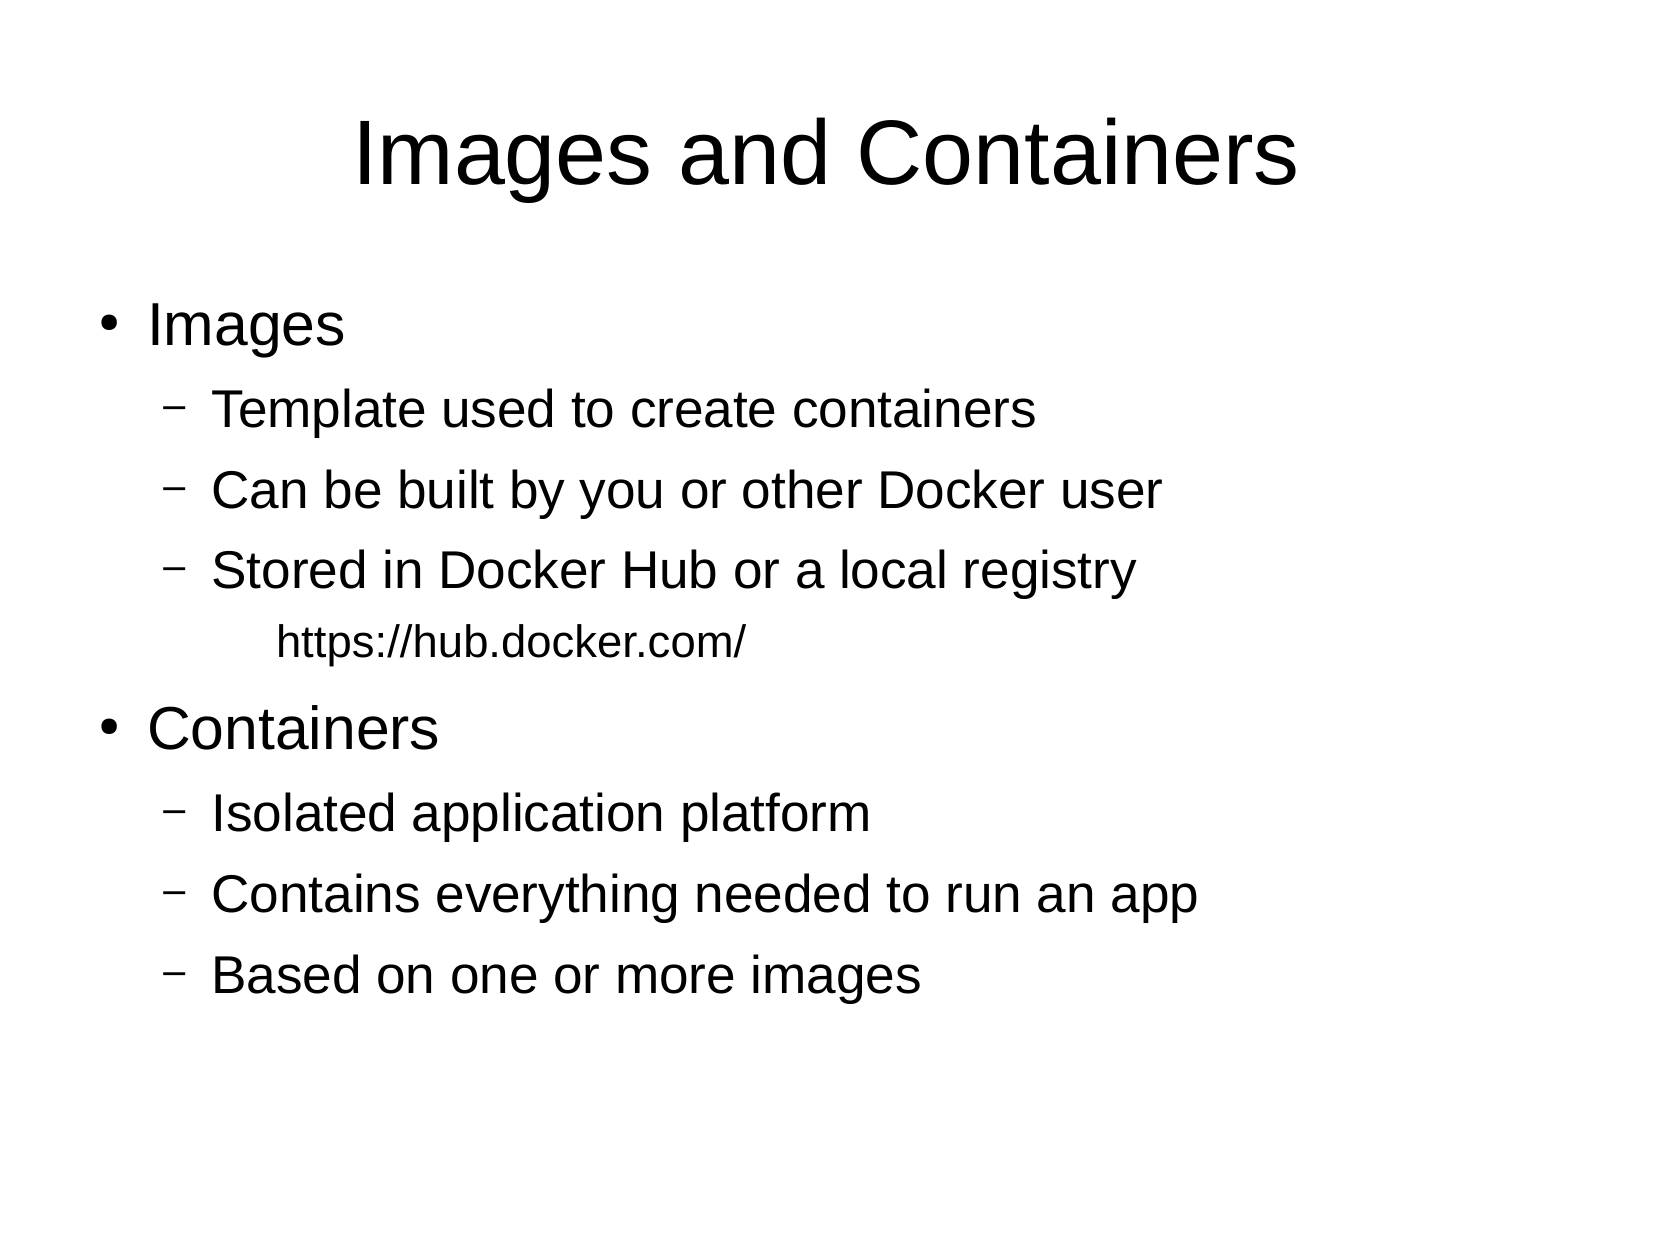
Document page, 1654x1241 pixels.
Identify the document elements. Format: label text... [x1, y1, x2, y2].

list Images Template used to create containers Can be built by you or other Docker user Stored in Docker Hub or a local registry https://hub.docker.com/ Containers Isolated application platform Contains everything needed to run an app Based on one or more images [82, 290, 1571, 1010]
title Images and Containers [82, 49, 1571, 257]
